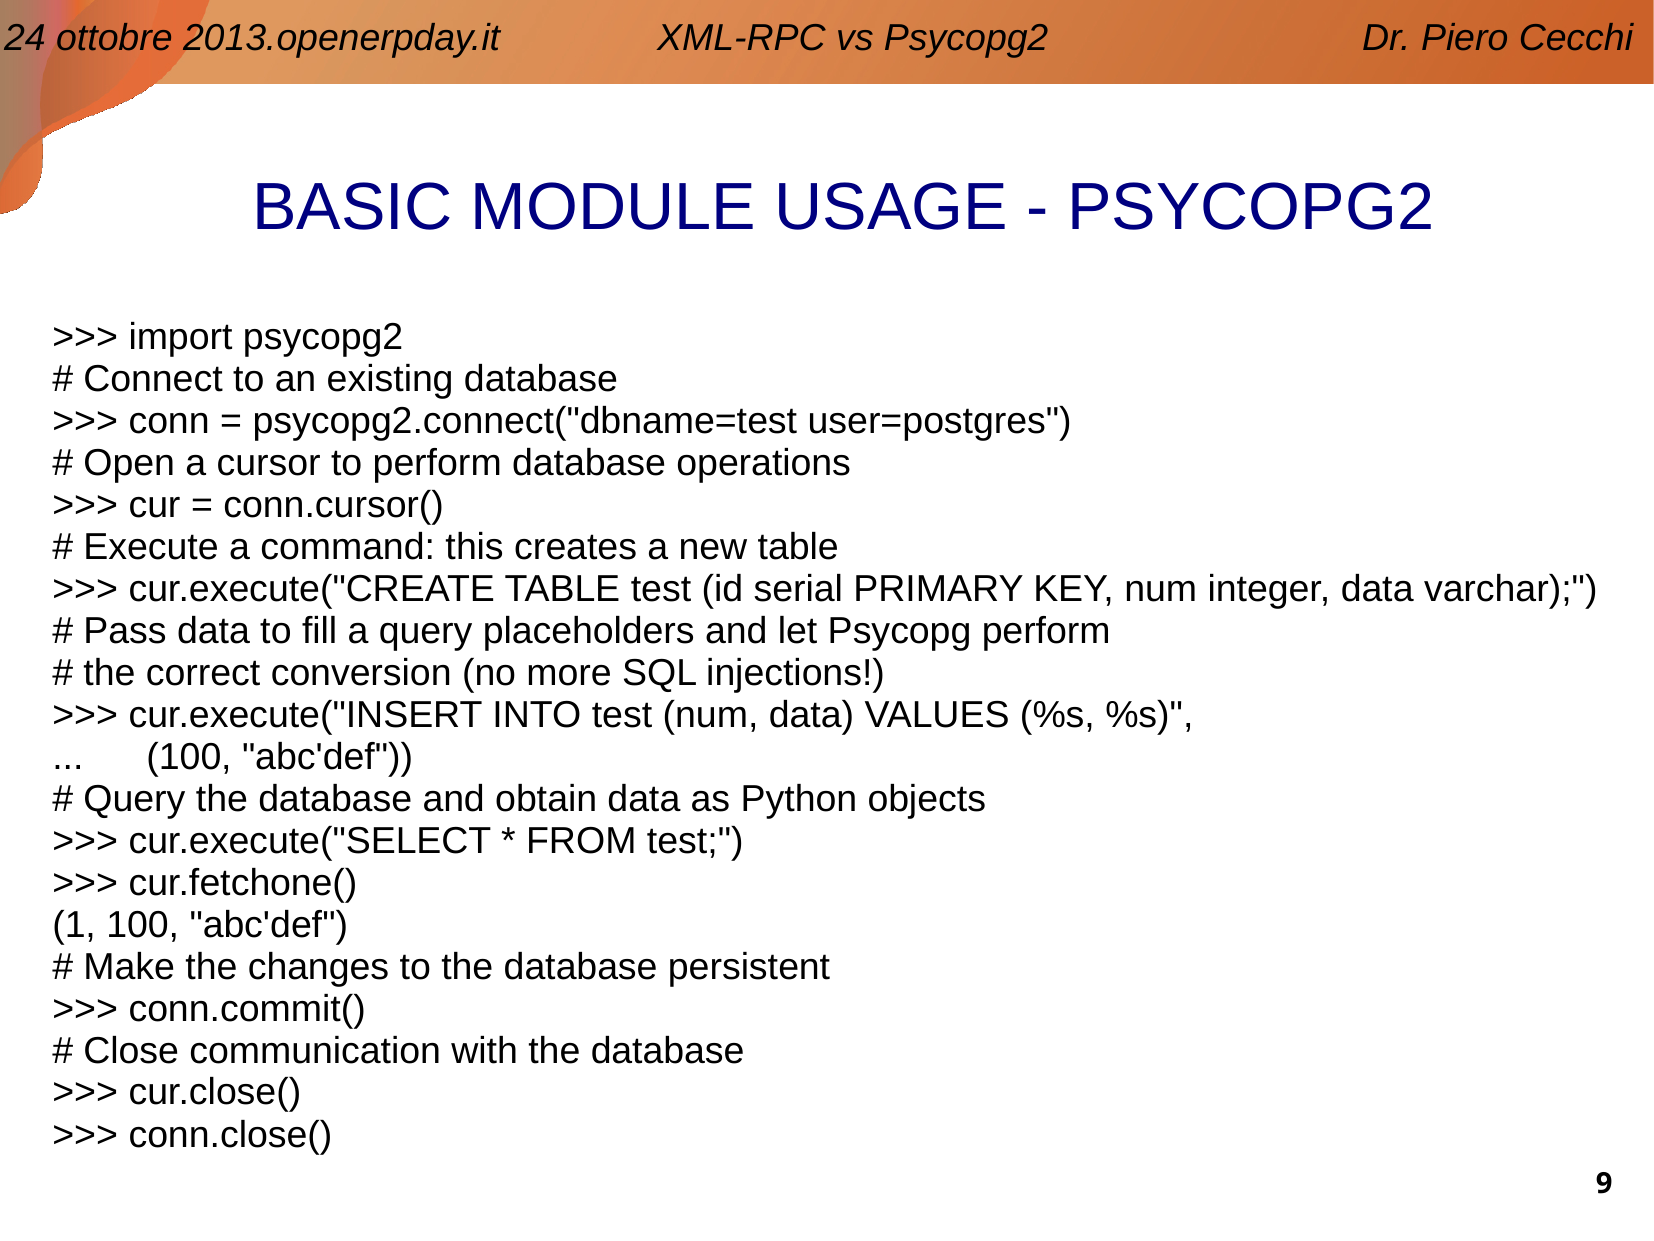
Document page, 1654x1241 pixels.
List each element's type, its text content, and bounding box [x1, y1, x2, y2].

text_box >>> import psycopg2 # Connect to an existing database >>> conn = psycopg2.connect("dbname=test user=postgres") # Open a cursor to perform database operations >>> cur = conn.cursor() # Execute a command: this creates a new table >>> cur.execute("CREATE TABLE test (id serial PRIMARY KEY, num integer, data varchar);") # Pass data to fill a query placeholders and let Psycopg perform # the correct conversion (no more SQL injections!) >>> cur.execute("INSERT INTO test (num, data) VALUES (%s, %s)", ... (100, "abc'def")) # Query the database and obtain data as Python objects >>> cur.execute("SELECT * FROM test;") >>> cur.fetchone() (1, 100, "abc'def") # Make the changes to the database persistent >>> conn.commit() # Close communication with the database >>> cur.close() >>> conn.close() [37, 307, 1614, 1163]
title BASIC MODULE USAGE - PSYCOPG2 [37, 112, 1651, 301]
picture [0, 0, 1654, 225]
